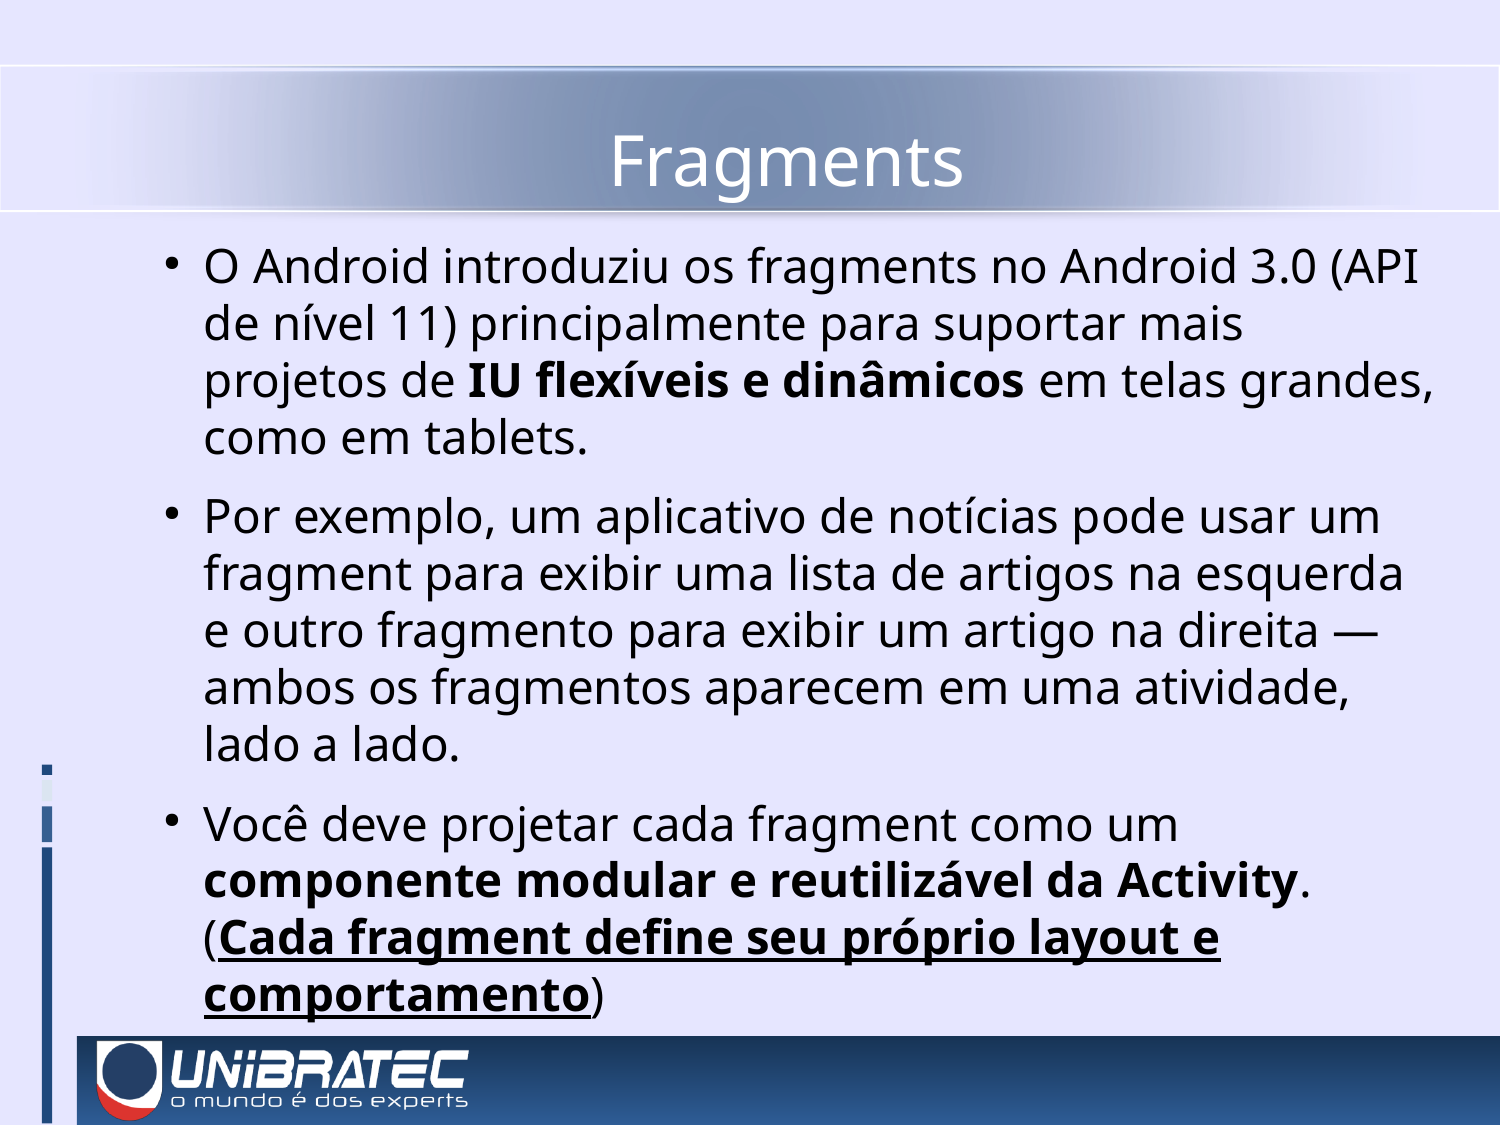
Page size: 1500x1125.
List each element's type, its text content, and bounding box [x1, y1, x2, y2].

picture [96, 1040, 469, 1121]
list O Android introduziu os fragments no Android 3.0 (API de nível 11) principalmente para suportar mais projetos de IU flexíveis e dinâmicos em telas grandes, como em tablets. Por exemplo, um aplicativo de notícias pode usar um fragment para exibir uma lista de artigos na esquerda e outro fragmento para exibir um artigo na direita — ambos os fragmentos aparecem em uma atividade, lado a lado. Você deve projetar cada fragment como um componente modular e reutilizável da Activity. (Cada fragment define seu próprio layout e comportamento) [150, 236, 1441, 1028]
title Fragments [150, 84, 1424, 233]
picture [0, 58, 1500, 227]
